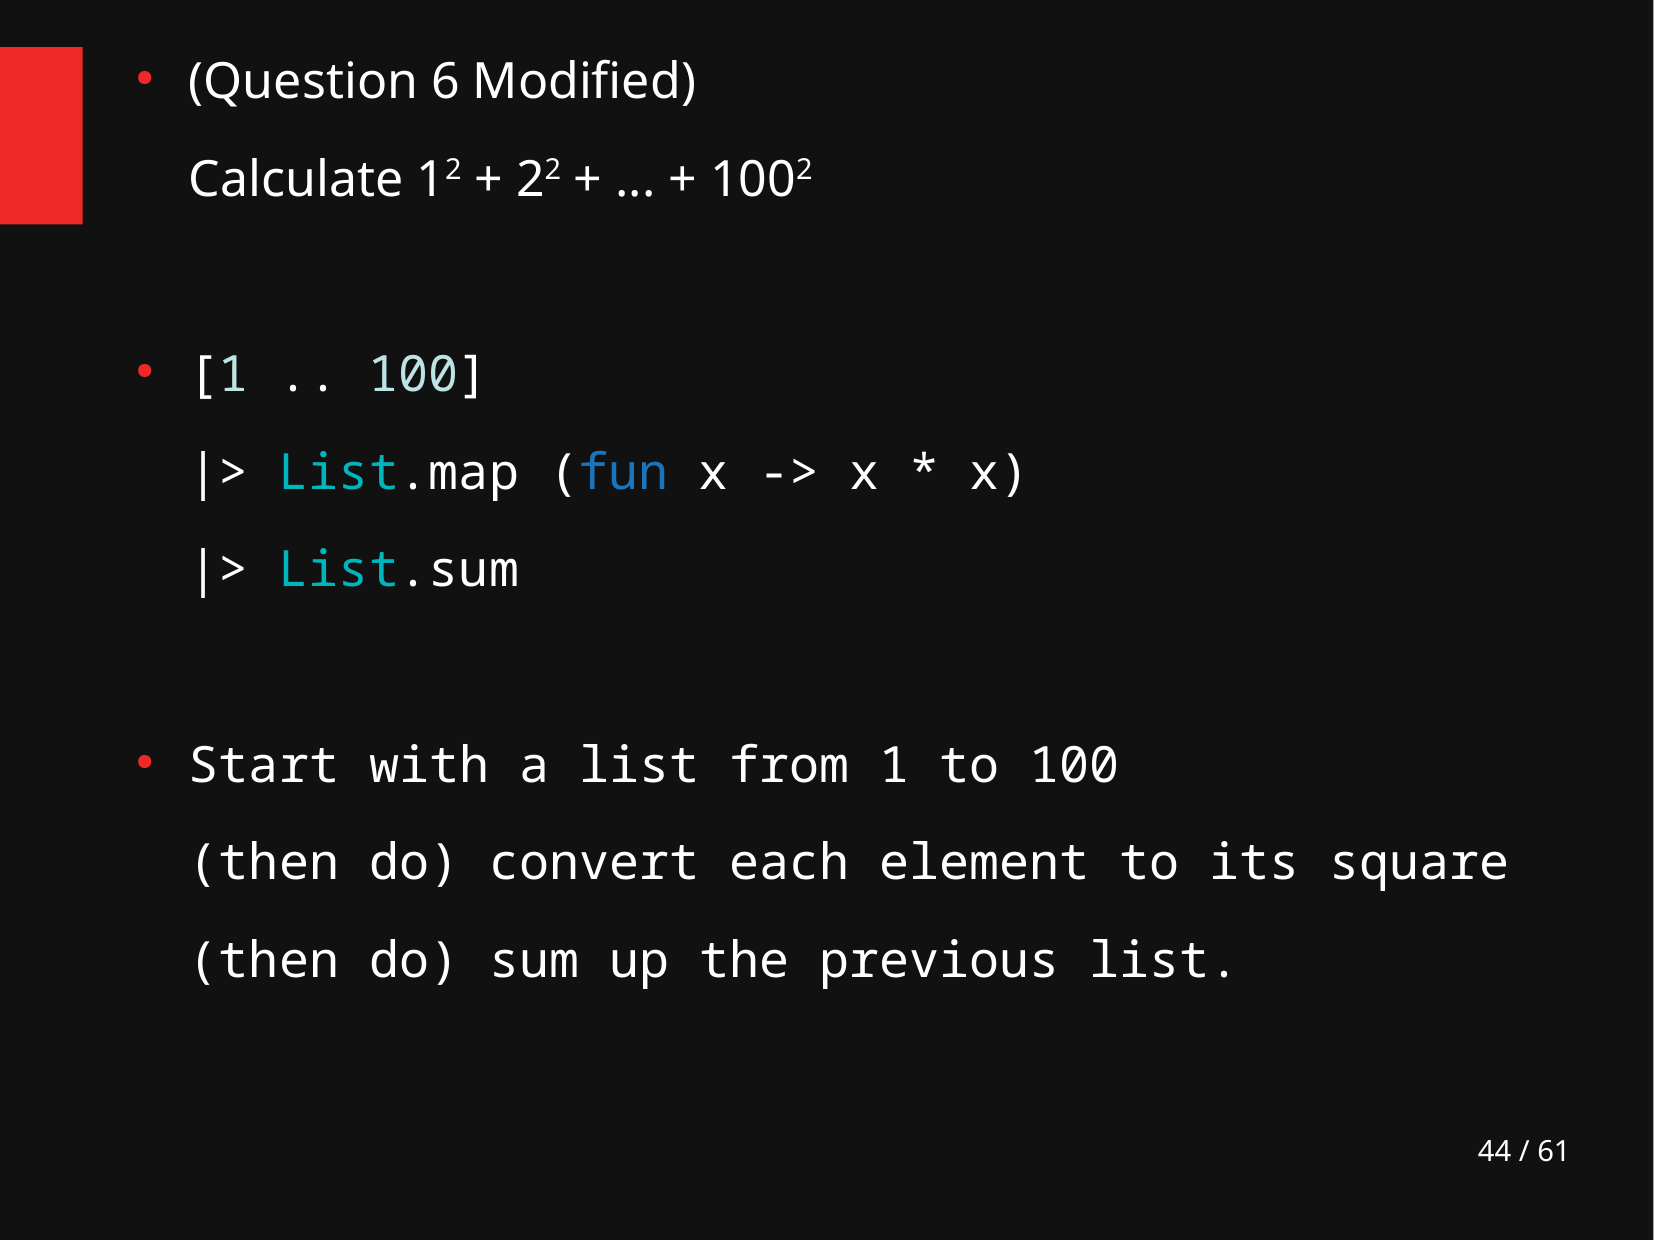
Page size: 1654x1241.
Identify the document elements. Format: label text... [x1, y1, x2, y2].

list (Question 6 Modified) Calculate 12 + 22 + ... + 1002 [1 .. 100] |> List.map (fun x -> x * x) |> List.sum Start with a list from 1 to 100 (then do) convert each element to its square (then do) sum up the previous list. [118, 45, 1536, 1074]
